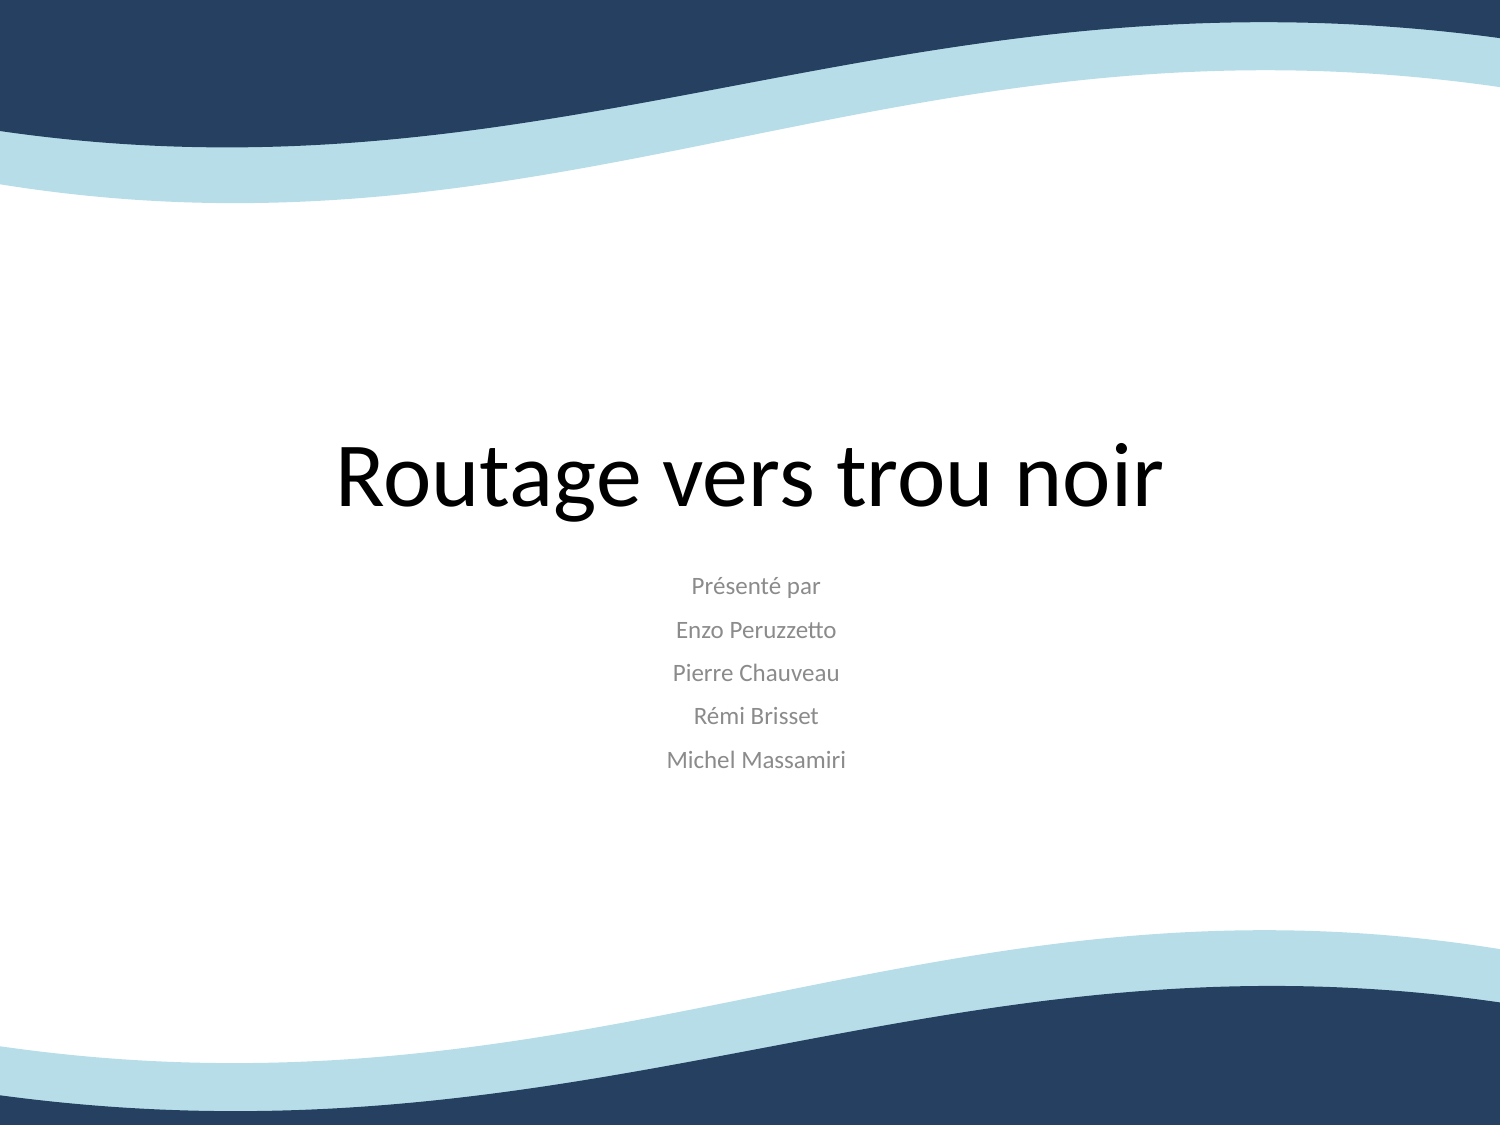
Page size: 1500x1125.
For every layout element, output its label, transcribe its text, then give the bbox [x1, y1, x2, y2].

subtitle Présenté par Enzo Peruzzetto Pierre Chauveau Rémi Brisset Michel Massamiri [231, 562, 1282, 850]
title Routage vers trou noir [112, 349, 1388, 591]
